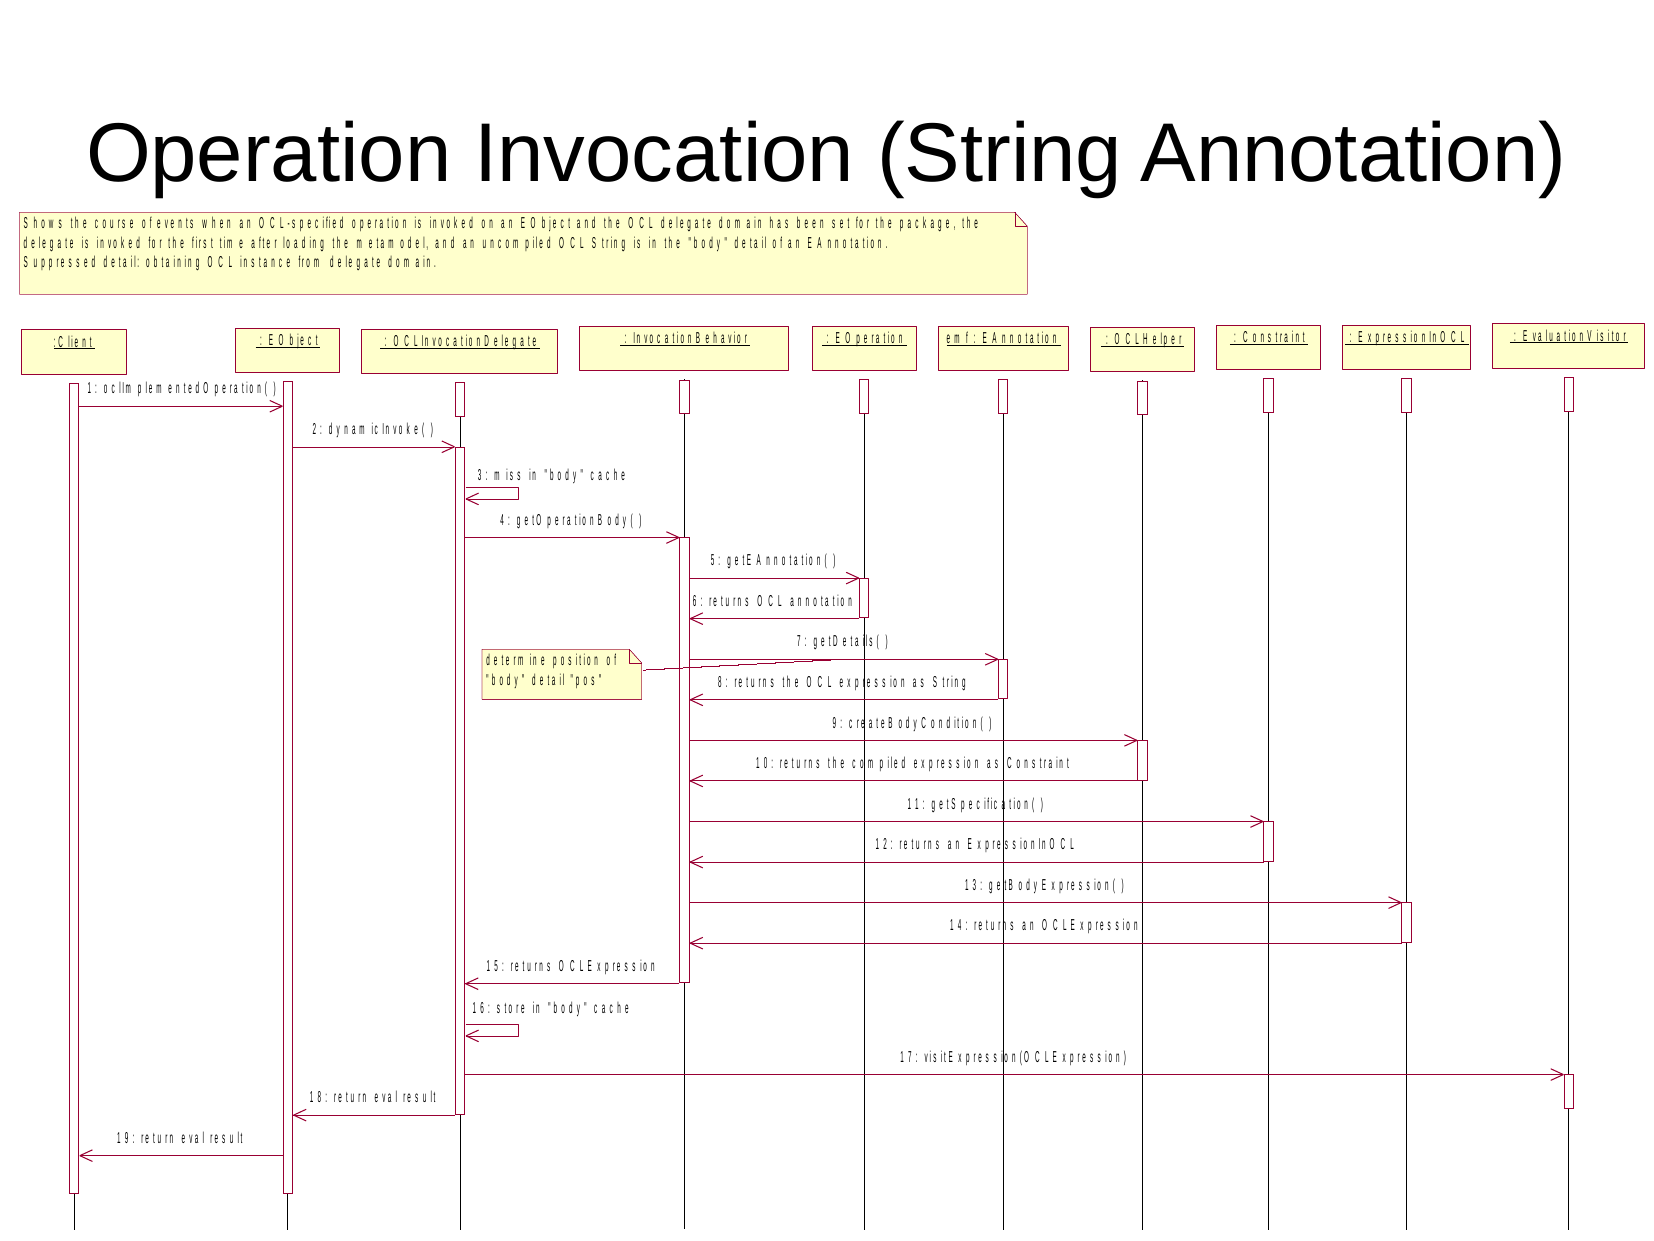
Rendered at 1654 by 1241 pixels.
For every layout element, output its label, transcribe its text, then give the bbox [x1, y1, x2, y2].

title Operation Invocation (String Annotation) [82, 56, 1571, 159]
picture [0, 159, 1654, 1241]
